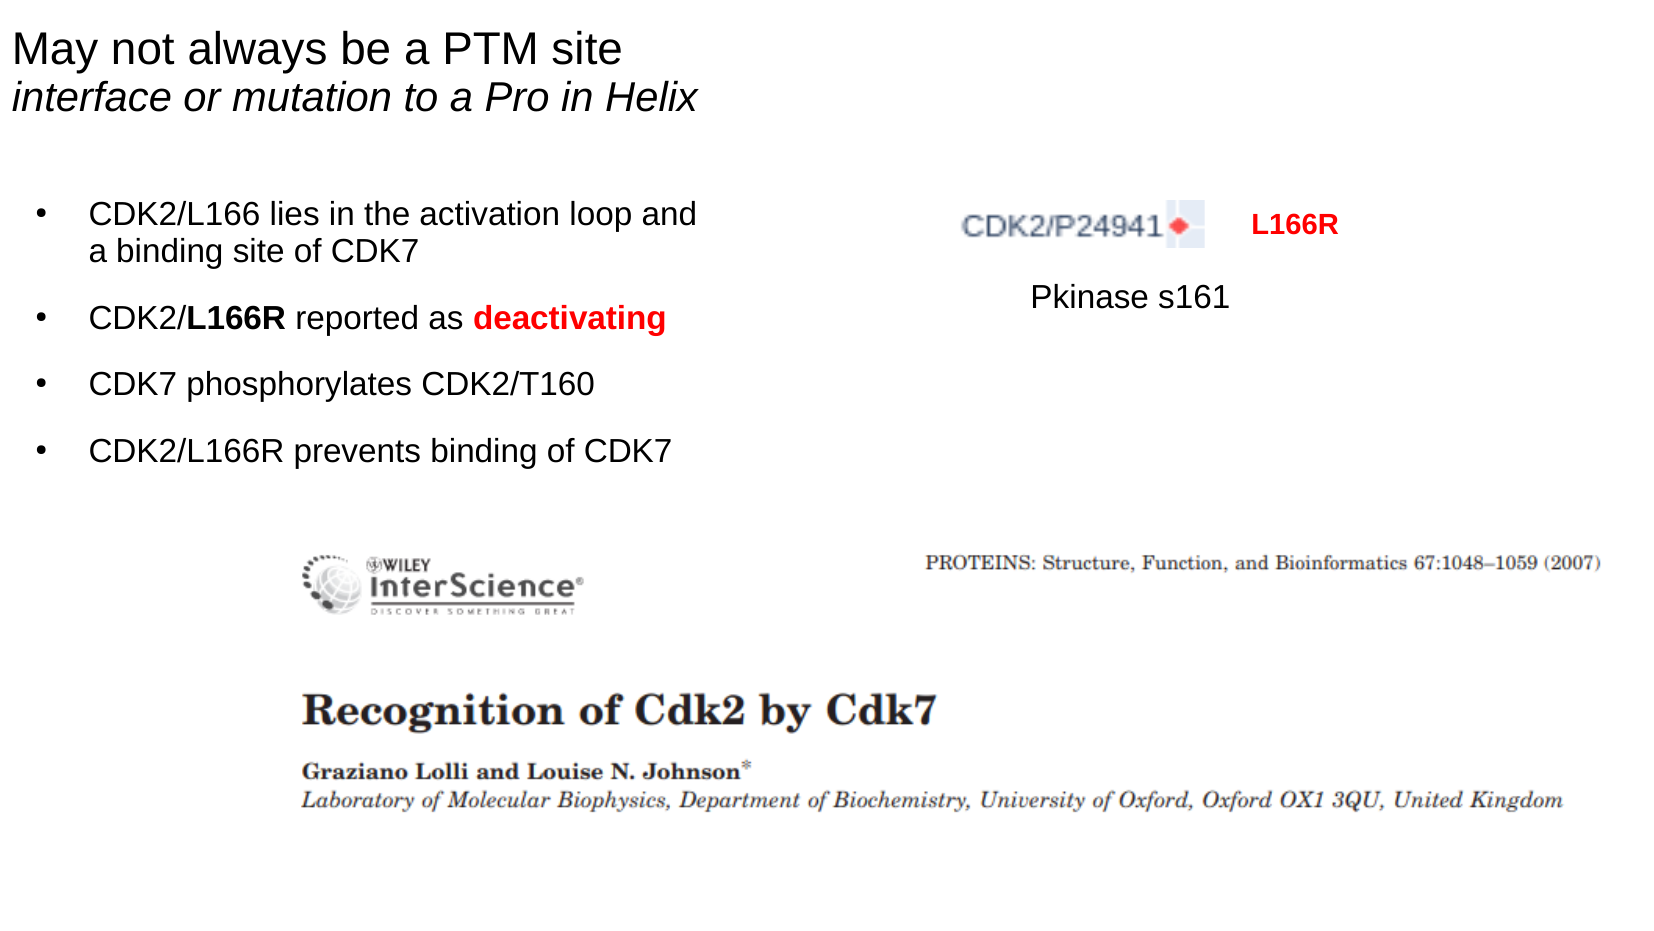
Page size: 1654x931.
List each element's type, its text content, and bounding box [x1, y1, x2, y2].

text_box Pkinase s161 [1015, 271, 1300, 361]
text_box L166R [1236, 200, 1359, 249]
picture [301, 543, 1605, 820]
list CDK2/L166 lies in the activation loop and a binding site of CDK7 CDK2/L166R reported as deactivating CDK7 phosphorylates CDK2/T160 CDK2/L166R prevents binding of CDK7 [17, 149, 721, 591]
picture [950, 200, 1205, 248]
title May not always be a PTM site interface or mutation to a Pro in Helix [11, 0, 827, 149]
